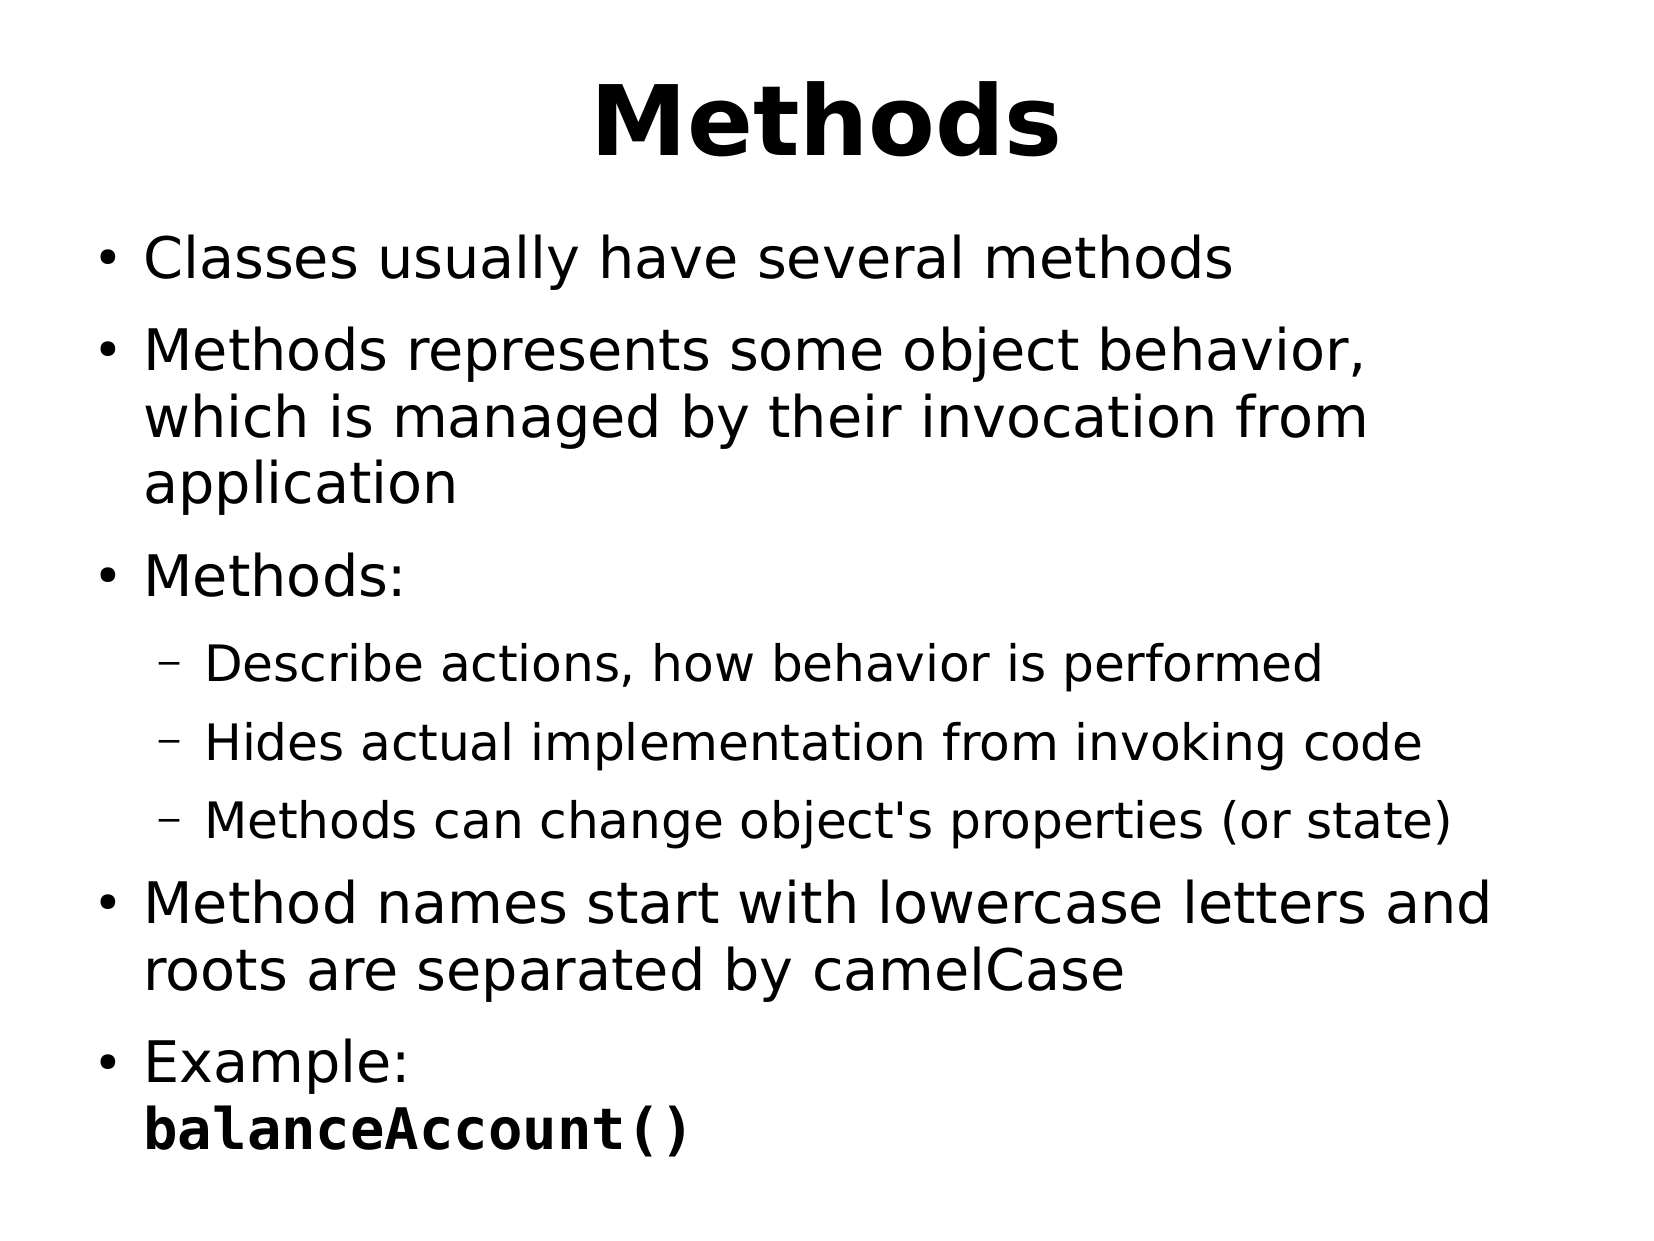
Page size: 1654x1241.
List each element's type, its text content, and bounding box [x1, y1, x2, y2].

list Classes usually have several methods Methods represents some object behavior, which is managed by their invocation from application Methods: Describe actions, how behavior is performed Hides actual implementation from invoking code Methods can change object's properties (or state) Method names start with lowercase letters and roots are separated by camelCase Example: balanceAccount() [82, 225, 1538, 1186]
title Methods [82, 49, 1571, 196]
